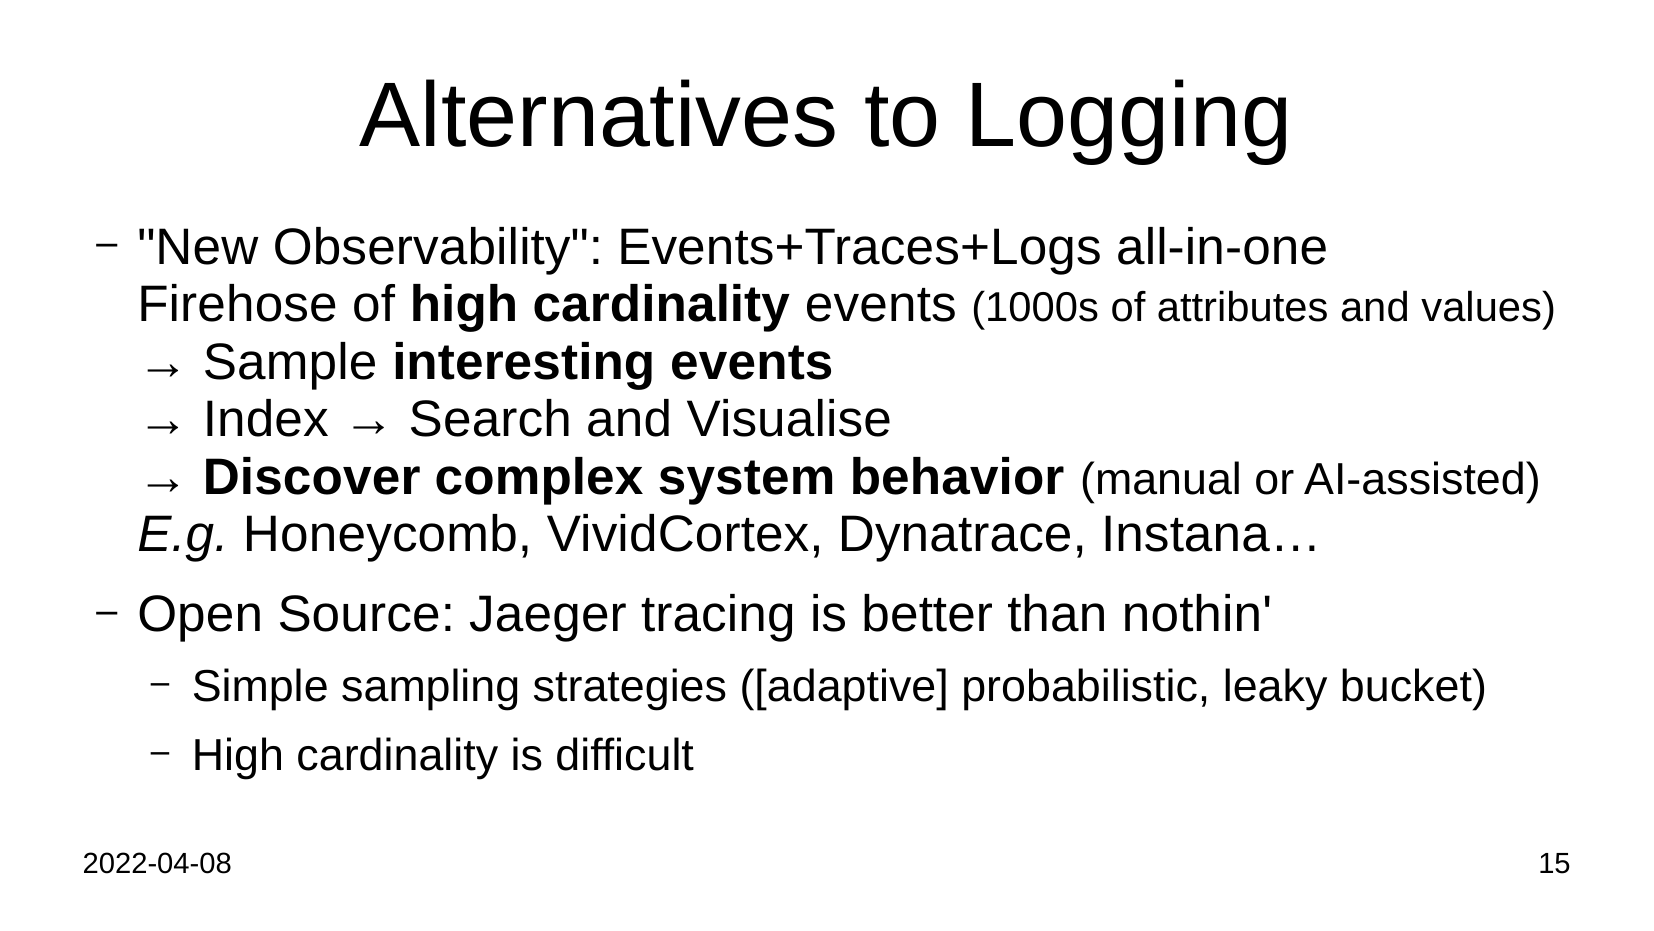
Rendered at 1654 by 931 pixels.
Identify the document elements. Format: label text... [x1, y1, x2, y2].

title Alternatives to Logging [82, 37, 1571, 193]
list "New Observability": Events+Traces+Logs all-in-one Firehose of high cardinality events (1000s of attributes and values) → Sample interesting events → Index → Search and Visualise → Discover complex system behavior (manual or AI-assisted) E.g. Honeycomb, VividCortex, Dynatrace, Instana… Open Source: Jaeger tracing is better than nothin' Simple sampling strategies ([adaptive] probabilistic, leaky bucket) High cardinality is difficult [82, 217, 1571, 863]
